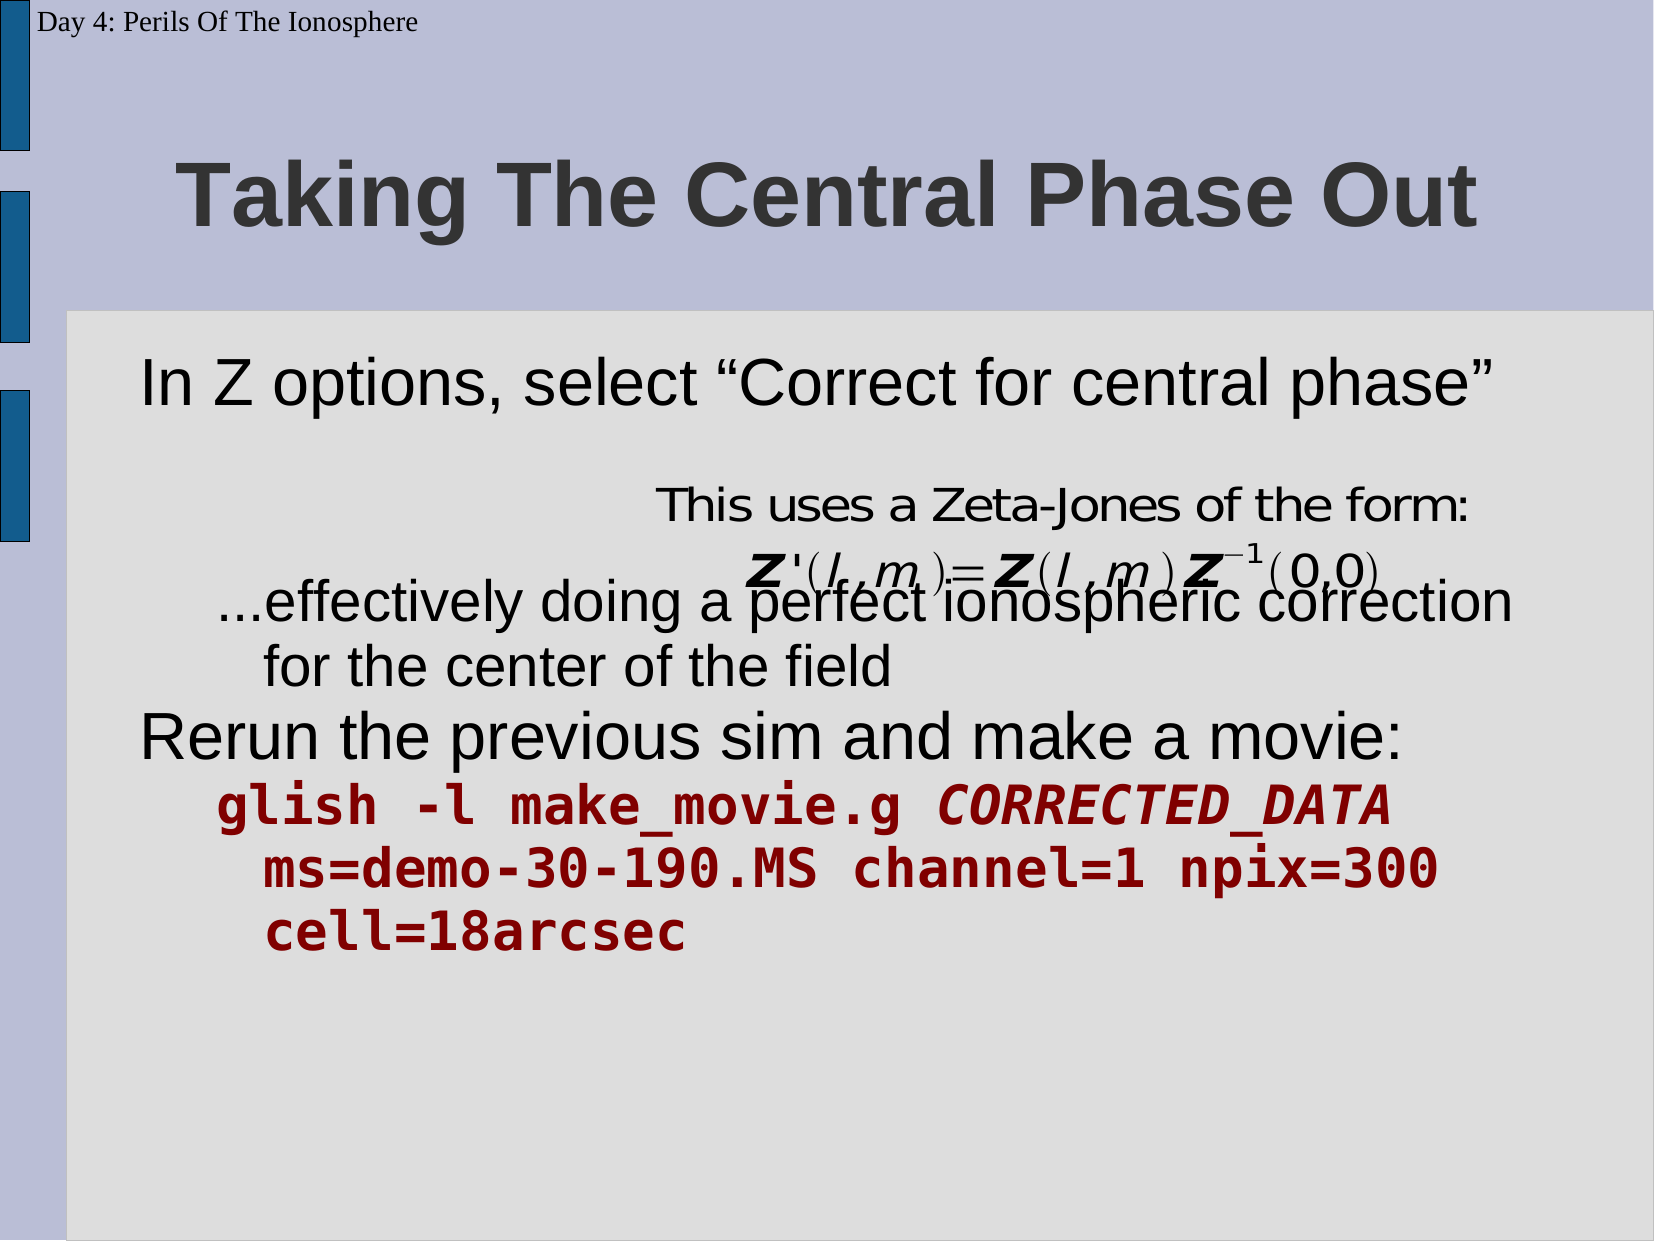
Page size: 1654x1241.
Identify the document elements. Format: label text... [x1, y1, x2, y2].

title Taking The Central Phase Out [121, 98, 1534, 291]
chart [646, 472, 1477, 600]
list In Z options, select “Correct for central phase” ...effectively doing a perfect ionospheric correction for the center of the field Rerun the previous sim and make a movie: glish -l make_movie.g CORRECTED_DATA ms=demo-30-190.MS channel=1 npix=300 cell=18arcsec [121, 344, 1534, 1112]
